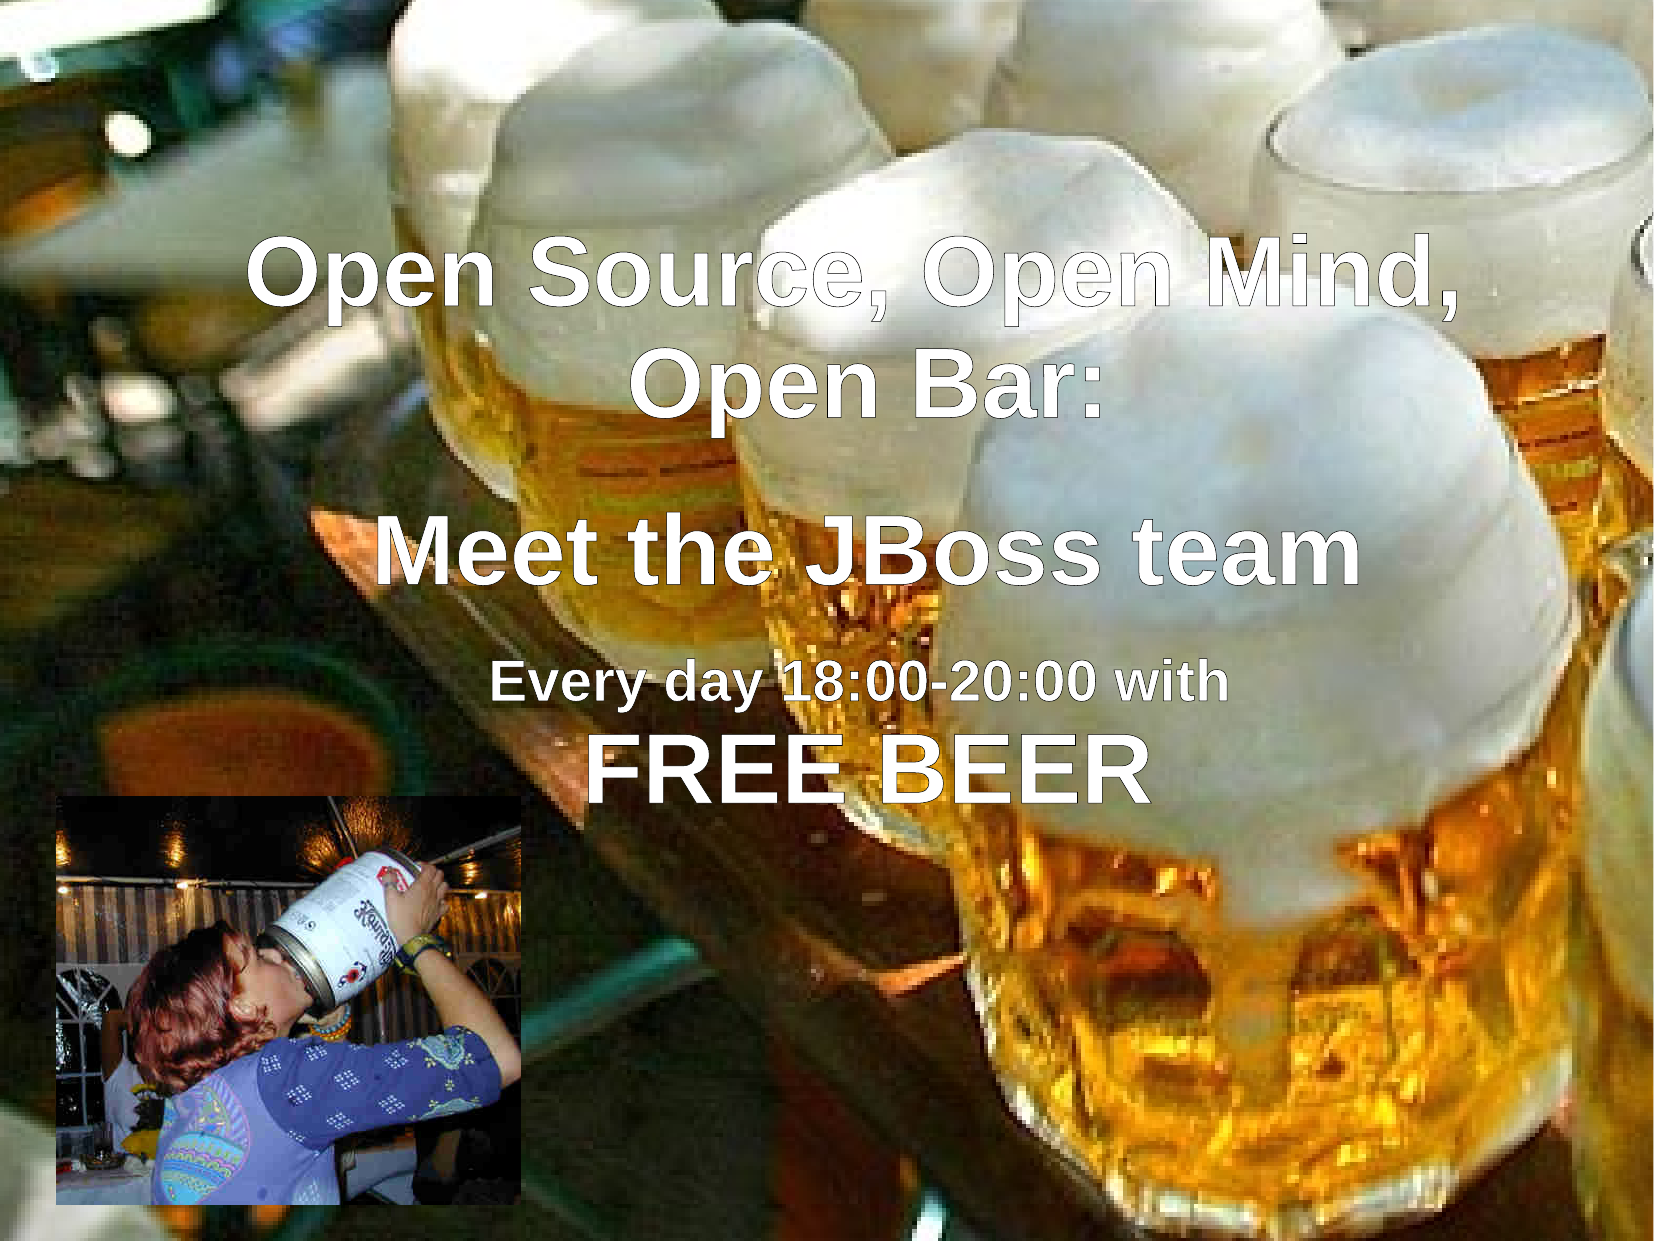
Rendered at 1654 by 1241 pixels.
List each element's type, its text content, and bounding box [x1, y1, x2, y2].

picture [0, 0, 1654, 1241]
text_box Open Source, Open Mind, Open Bar: Meet the JBoss team Every day 18:00-20:00 with FREE BEER [228, 209, 1508, 875]
